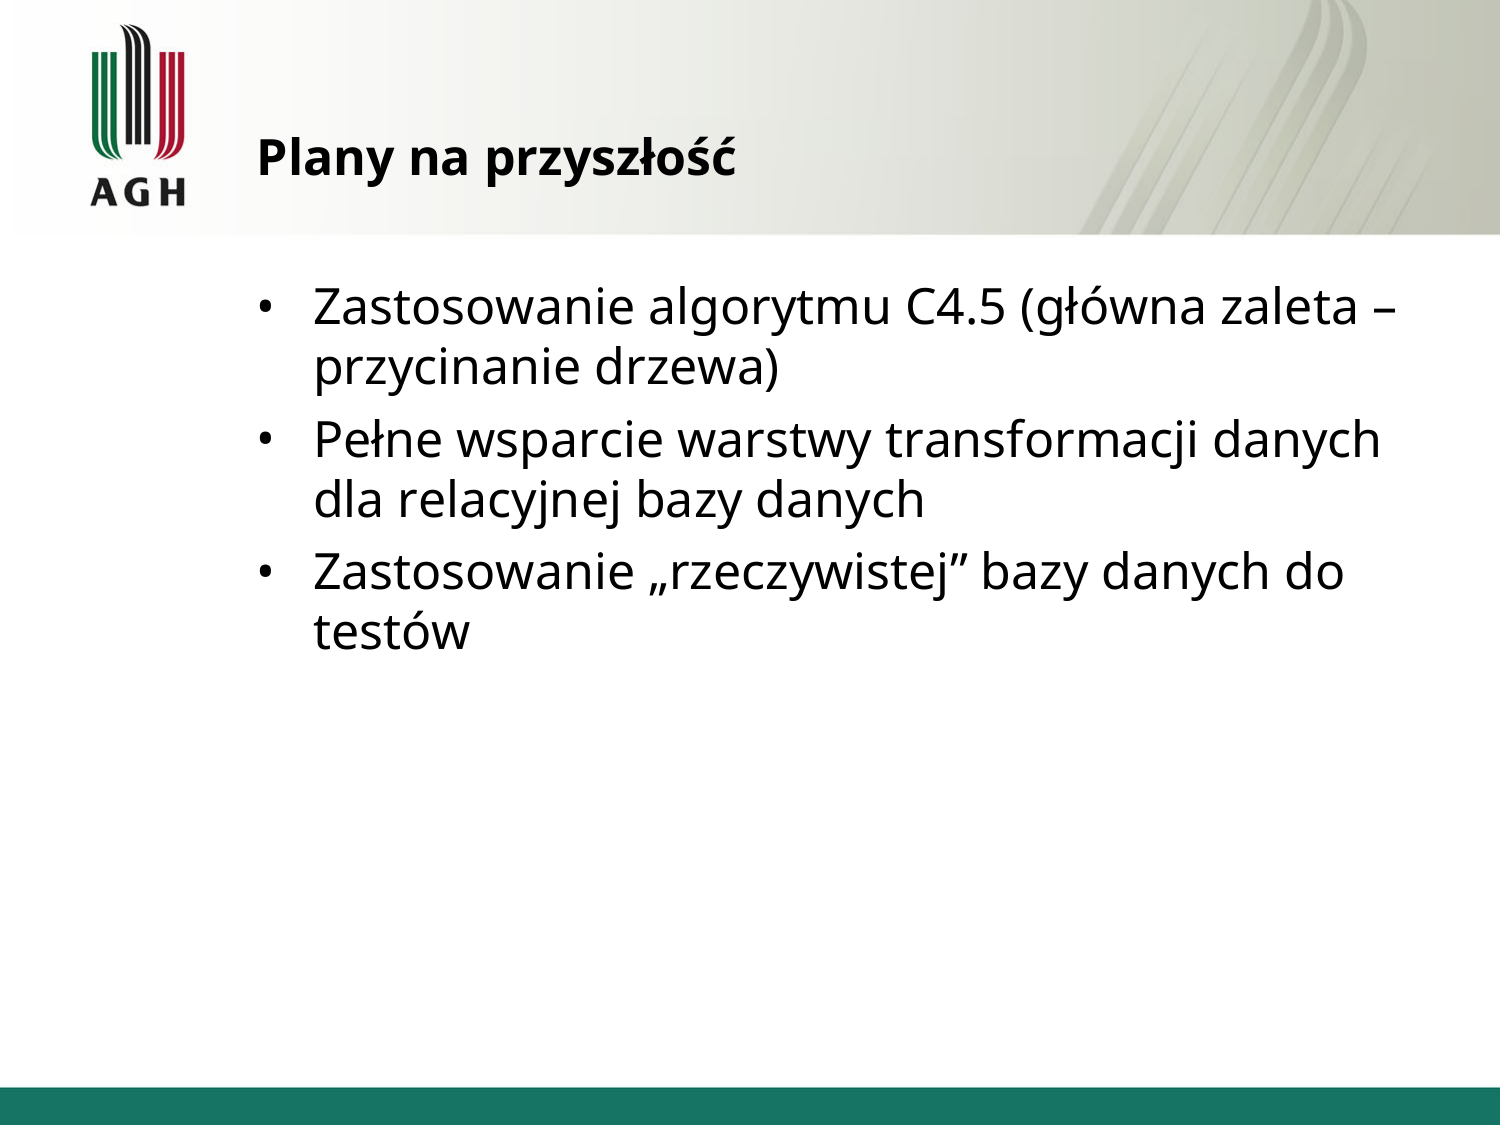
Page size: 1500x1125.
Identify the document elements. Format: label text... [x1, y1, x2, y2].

list Zastosowanie algorytmu C4.5 (główna zaleta – przycinanie drzewa) Pełne wsparcie warstwy transformacji danych dla relacyjnej bazy danych Zastosowanie „rzeczywistej” bazy danych do testów [242, 267, 1425, 1005]
picture [0, 0, 1500, 1125]
title Plany na przyszłość [242, 78, 1425, 233]
